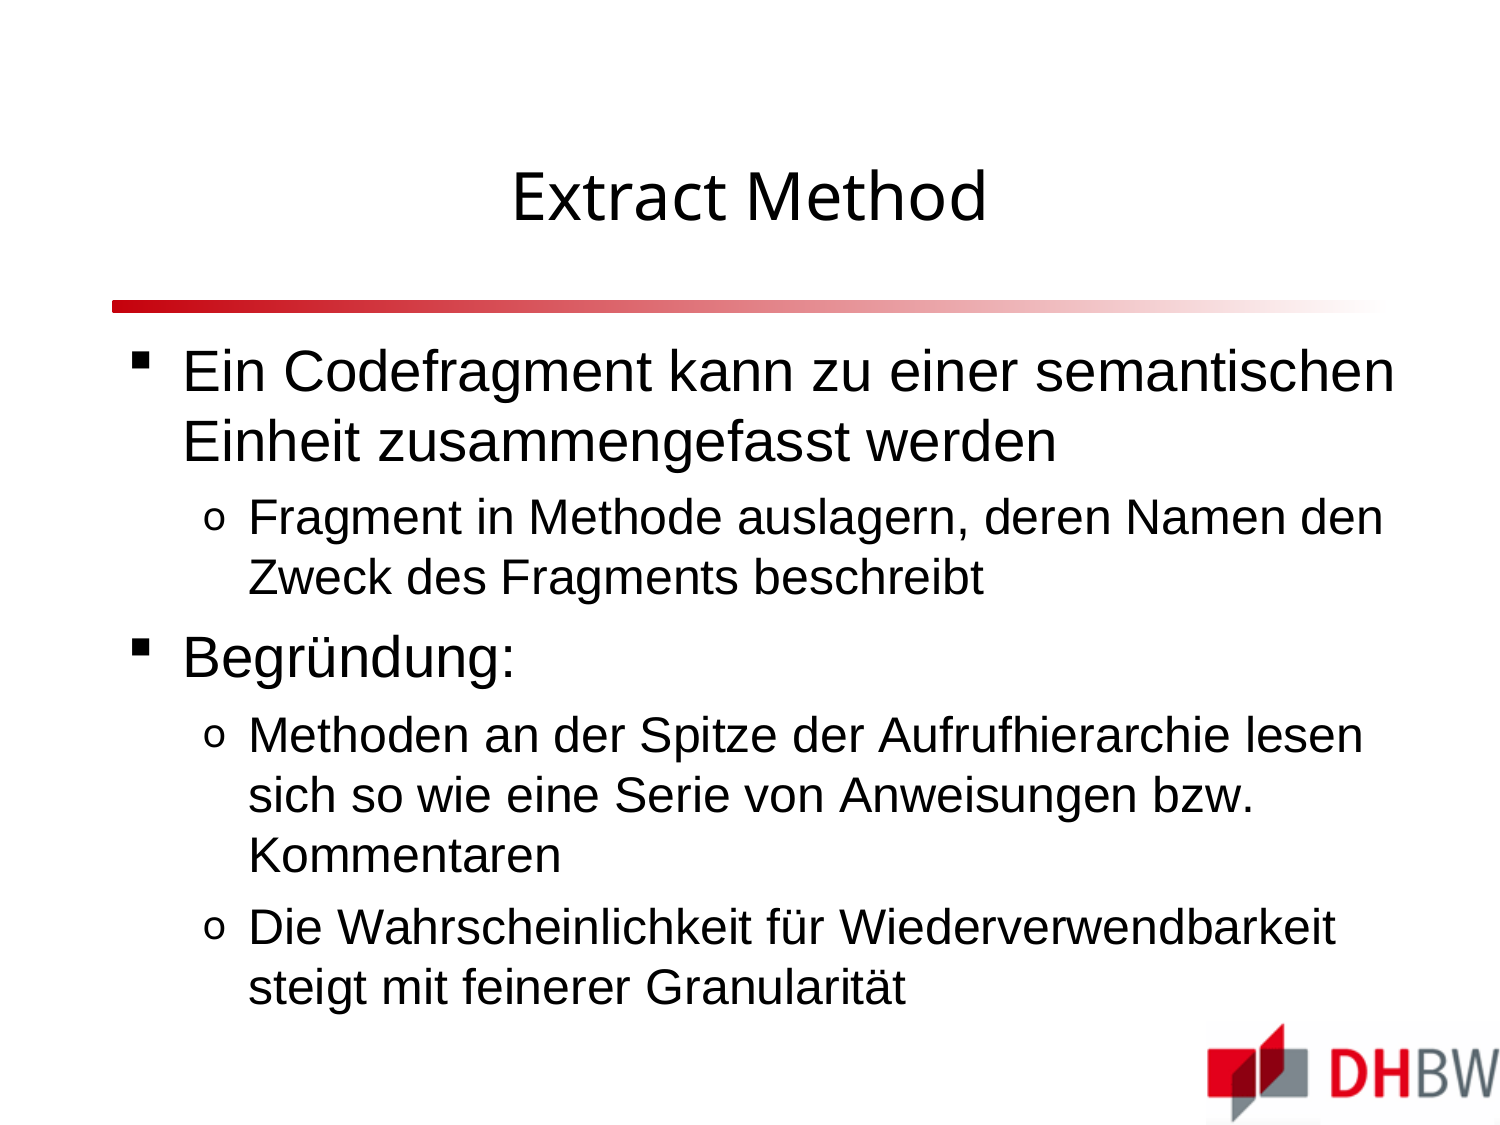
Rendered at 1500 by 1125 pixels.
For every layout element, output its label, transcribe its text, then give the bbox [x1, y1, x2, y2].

title Extract Method [112, 99, 1388, 288]
list Ein Codefragment kann zu einer semantischen Einheit zusammengefasst werden Fragment in Methode auslagern, deren Namen den Zweck des Fragments beschreibt Begründung: Methoden an der Spitze der Aufrufhierarchie lesen sich so wie eine Serie von Anweisungen bzw. Kommentaren Die Wahrscheinlichkeit für Wiederverwendbarkeit steigt mit feinerer Granularität [112, 324, 1450, 1125]
picture [1450, 1021, 1500, 1125]
